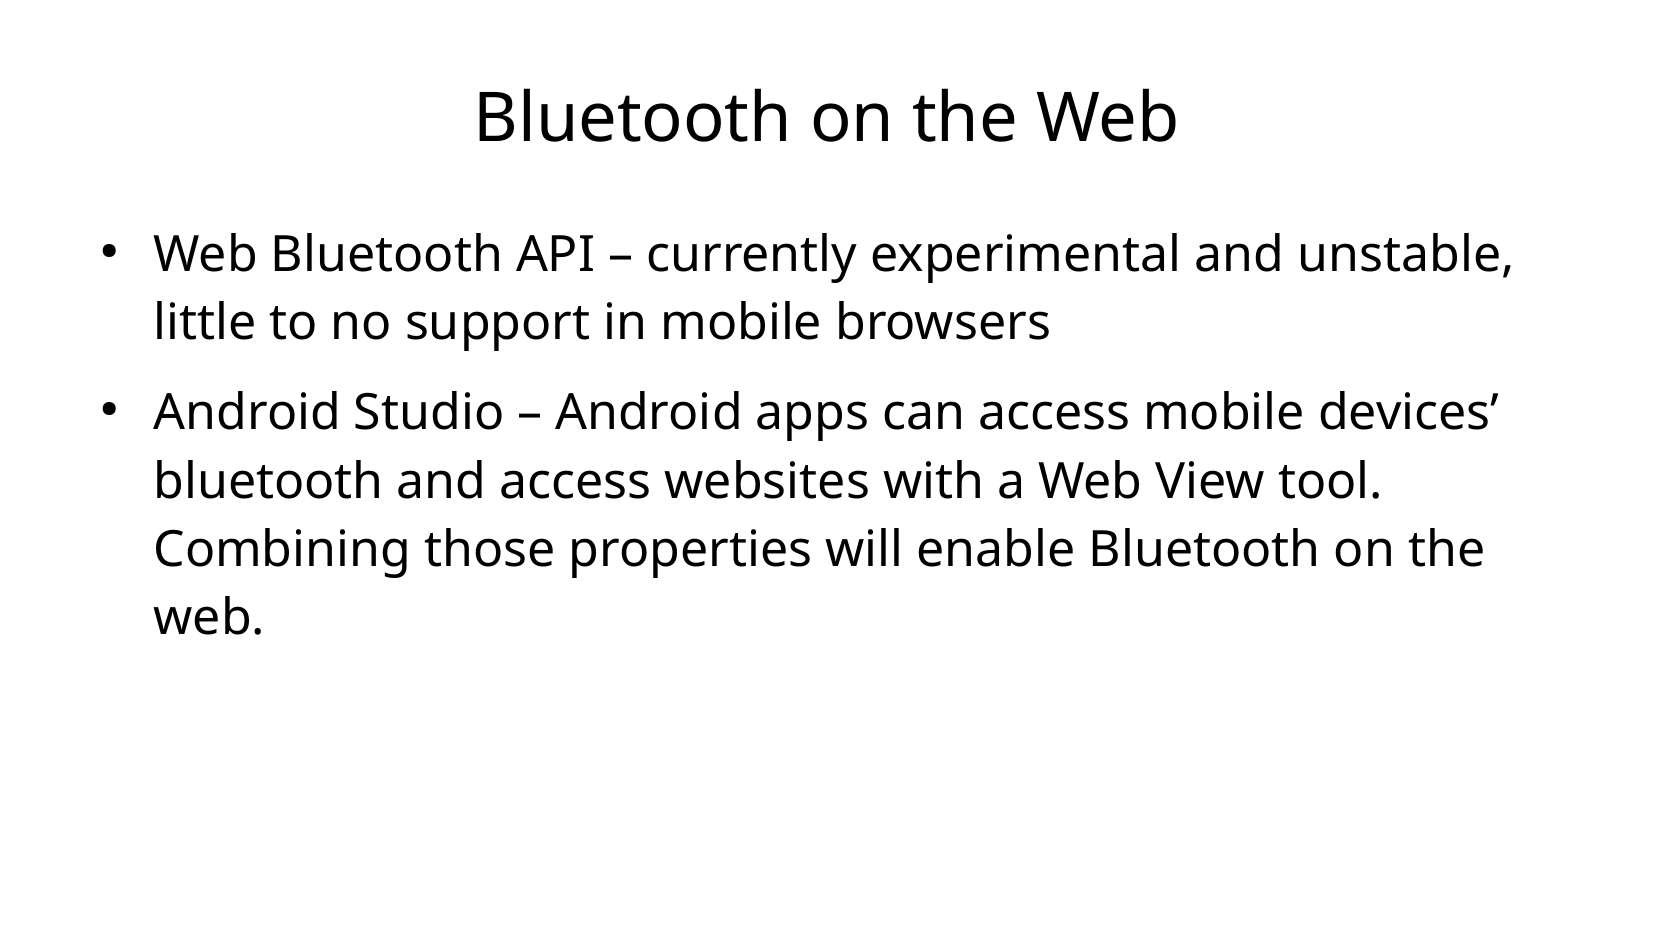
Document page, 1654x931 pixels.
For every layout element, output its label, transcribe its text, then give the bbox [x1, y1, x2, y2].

title Bluetooth on the Web [82, 37, 1571, 193]
list Web Bluetooth API – currently experimental and unstable, little to no support in mobile browsers Android Studio – Android apps can access mobile devices’ bluetooth and access websites with a Web View tool. Combining those properties will enable Bluetooth on the web. [82, 217, 1571, 758]
